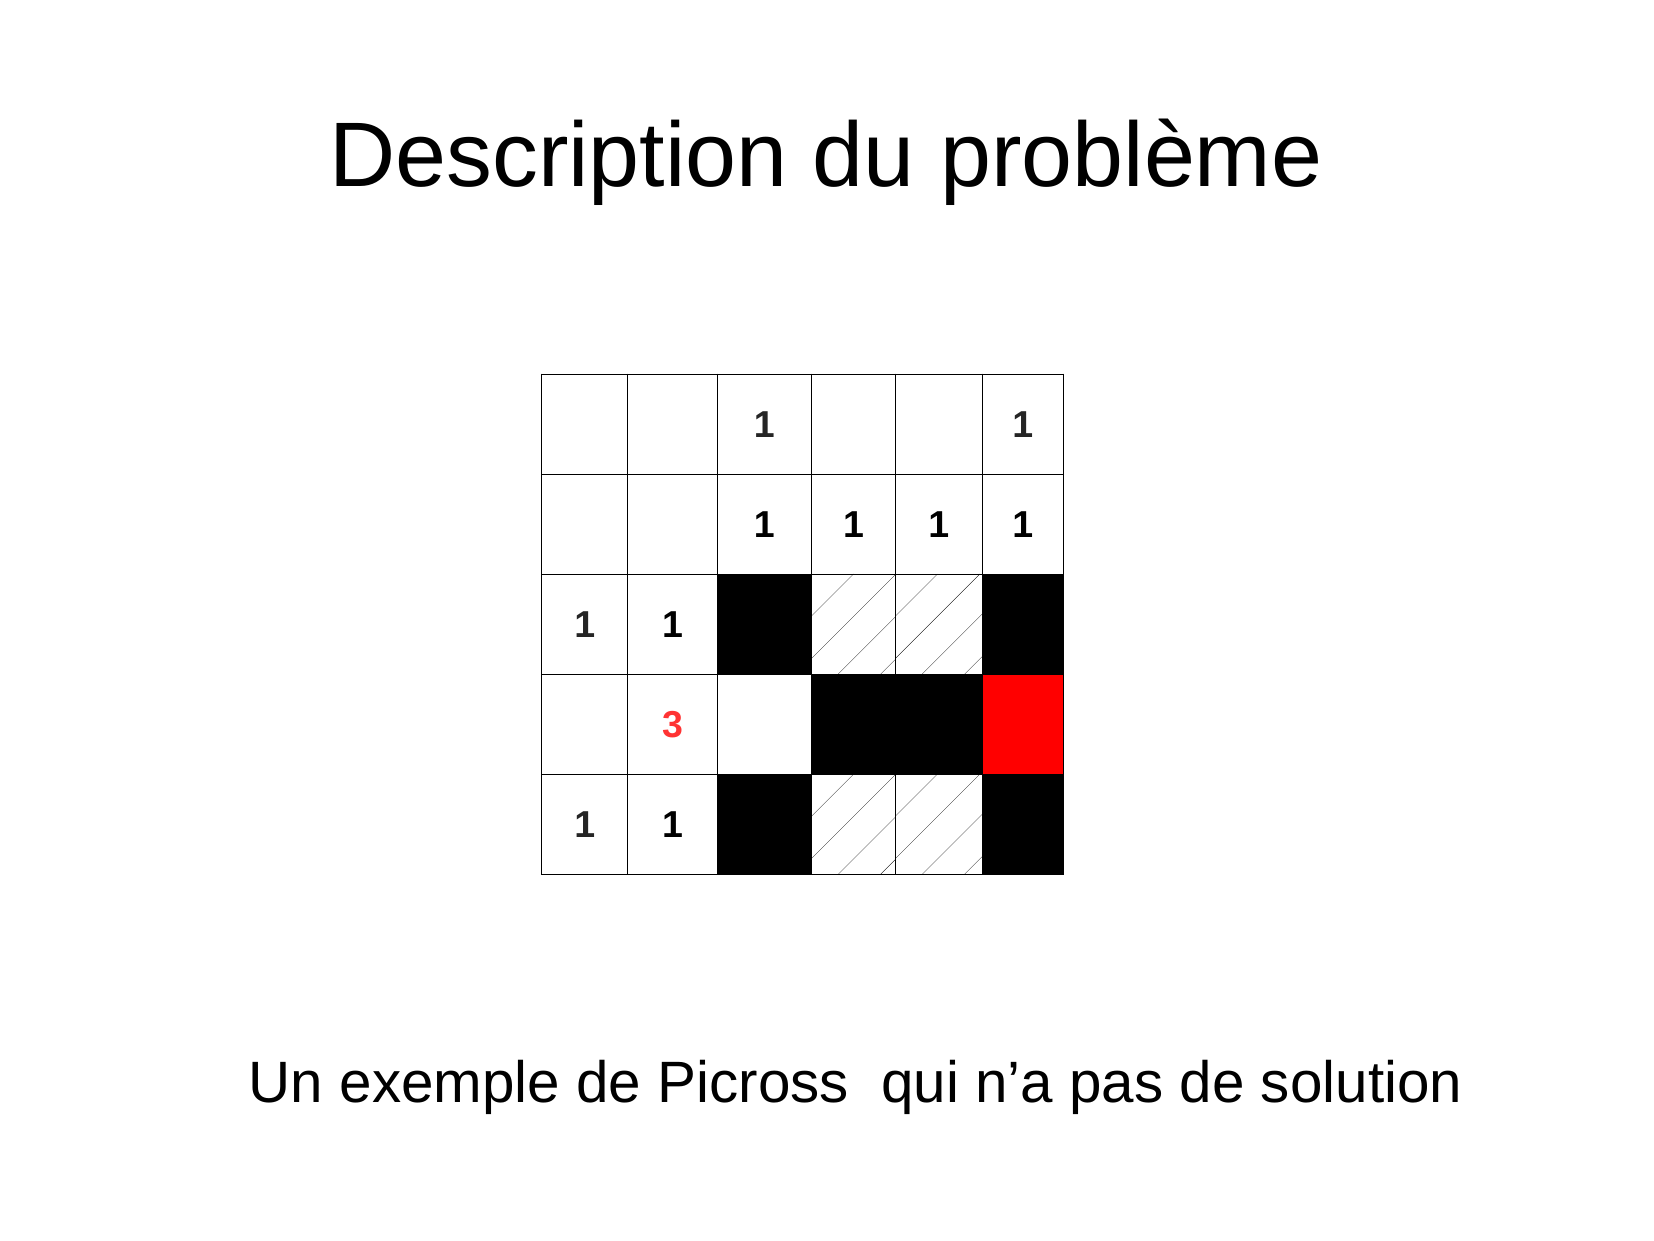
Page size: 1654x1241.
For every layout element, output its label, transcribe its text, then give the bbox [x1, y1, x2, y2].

table_cell 3 [628, 675, 717, 774]
table_cell 1 [542, 575, 627, 674]
table_cell 1 [812, 475, 895, 574]
table_cell [983, 775, 1063, 874]
table_header [542, 375, 627, 474]
table_cell [812, 675, 895, 774]
table_cell [542, 475, 627, 574]
table_cell [983, 575, 1063, 674]
table_cell 1 [718, 475, 811, 574]
title Description du problème [82, 49, 1571, 257]
table_cell [983, 675, 1063, 774]
table_header [812, 375, 895, 474]
table_cell 1 [628, 775, 717, 874]
text_box Un exemple de Picross qui n’a pas de solution [177, 1039, 1536, 1120]
table_cell [896, 675, 982, 774]
table_header 1 [983, 375, 1063, 474]
table_cell [542, 675, 627, 774]
table_cell [896, 775, 982, 874]
table_cell [718, 675, 811, 774]
table_header [628, 375, 717, 474]
table_cell 1 [896, 475, 982, 574]
table_cell [812, 575, 895, 674]
table_cell 1 [542, 775, 627, 874]
table_header [896, 375, 982, 474]
table_cell 1 [628, 575, 717, 674]
table_cell [896, 575, 982, 674]
table_header 1 [718, 375, 811, 474]
table_cell [718, 575, 811, 674]
table_cell 1 [983, 475, 1063, 574]
table_cell [718, 775, 811, 874]
table_cell [812, 775, 895, 874]
table_cell [628, 475, 717, 574]
